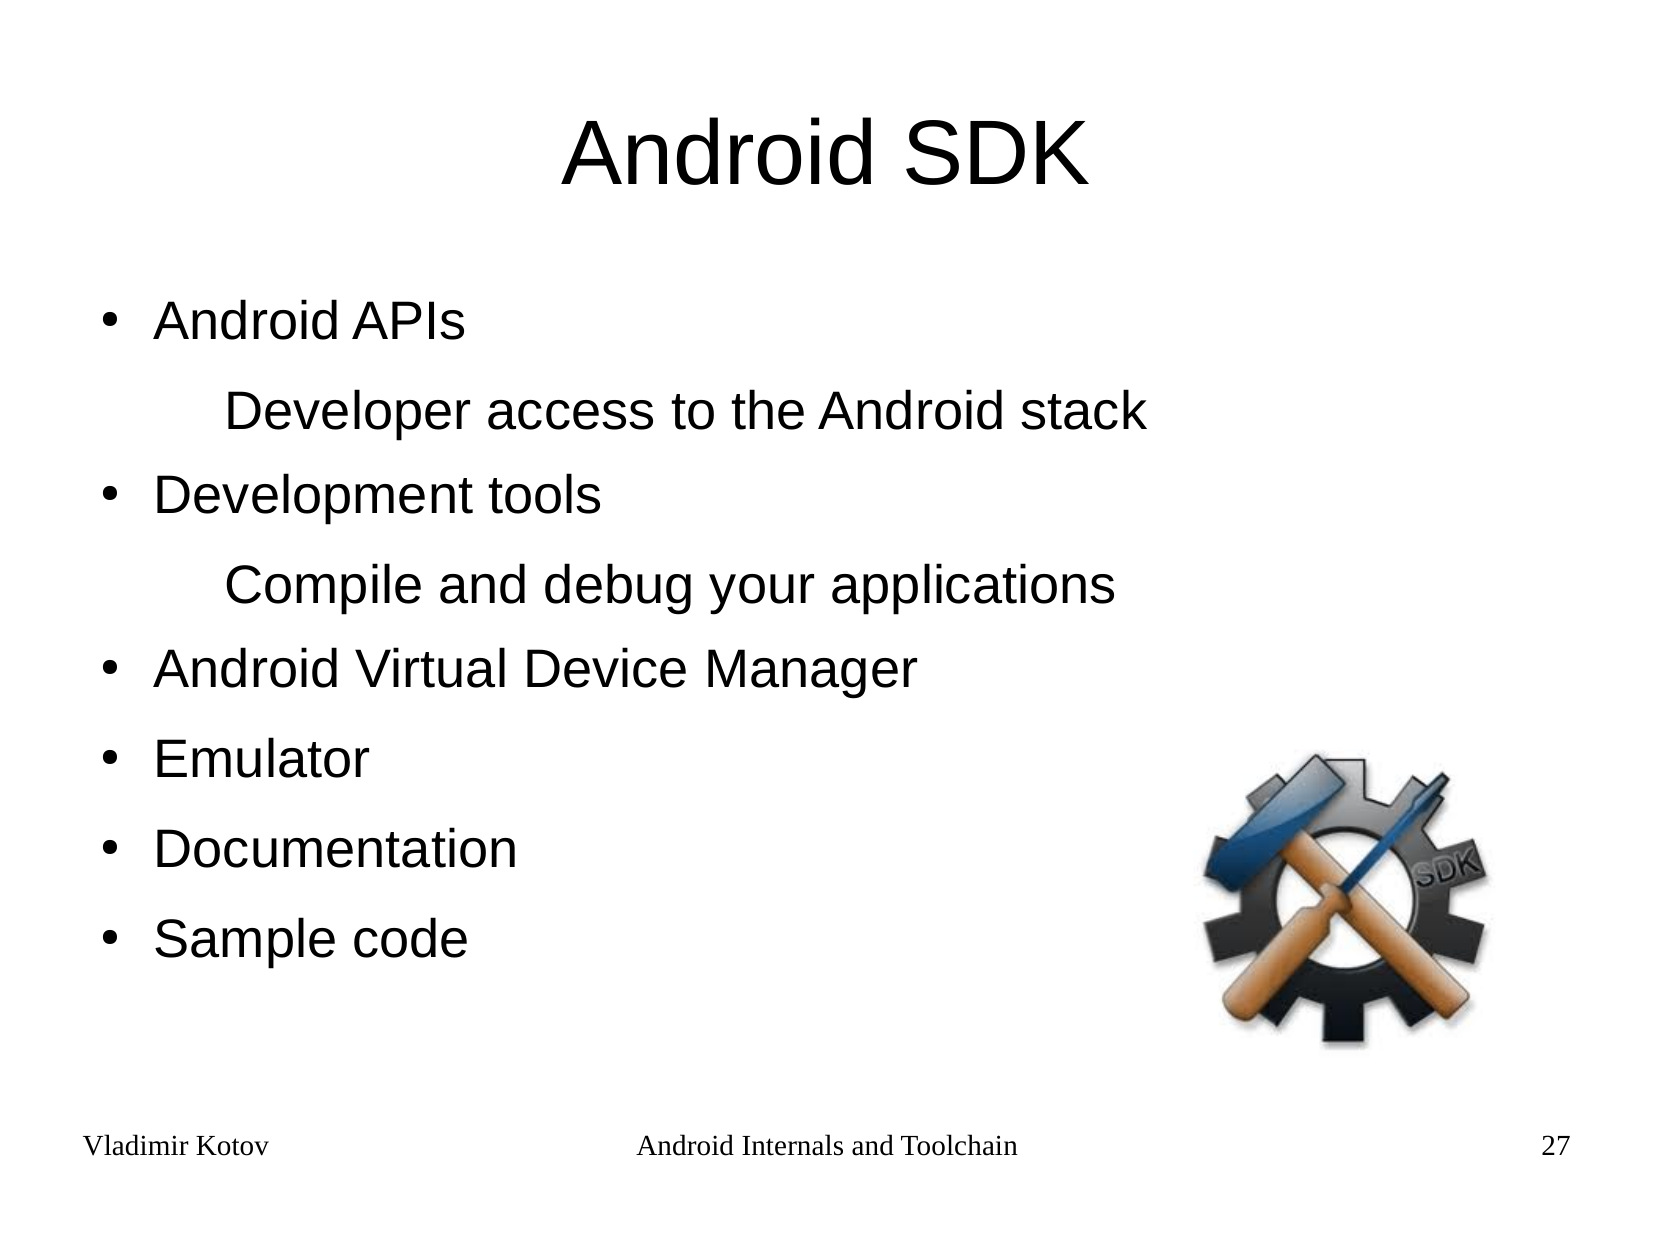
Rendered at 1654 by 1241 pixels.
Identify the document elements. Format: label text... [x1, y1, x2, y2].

picture [1169, 725, 1522, 1077]
title Android SDK [82, 49, 1571, 257]
list Android APIs Developer access to the Android stack Development tools Compile and debug your applications Android Virtual Device Manager Emulator Documentation Sample code [82, 290, 1571, 1109]
